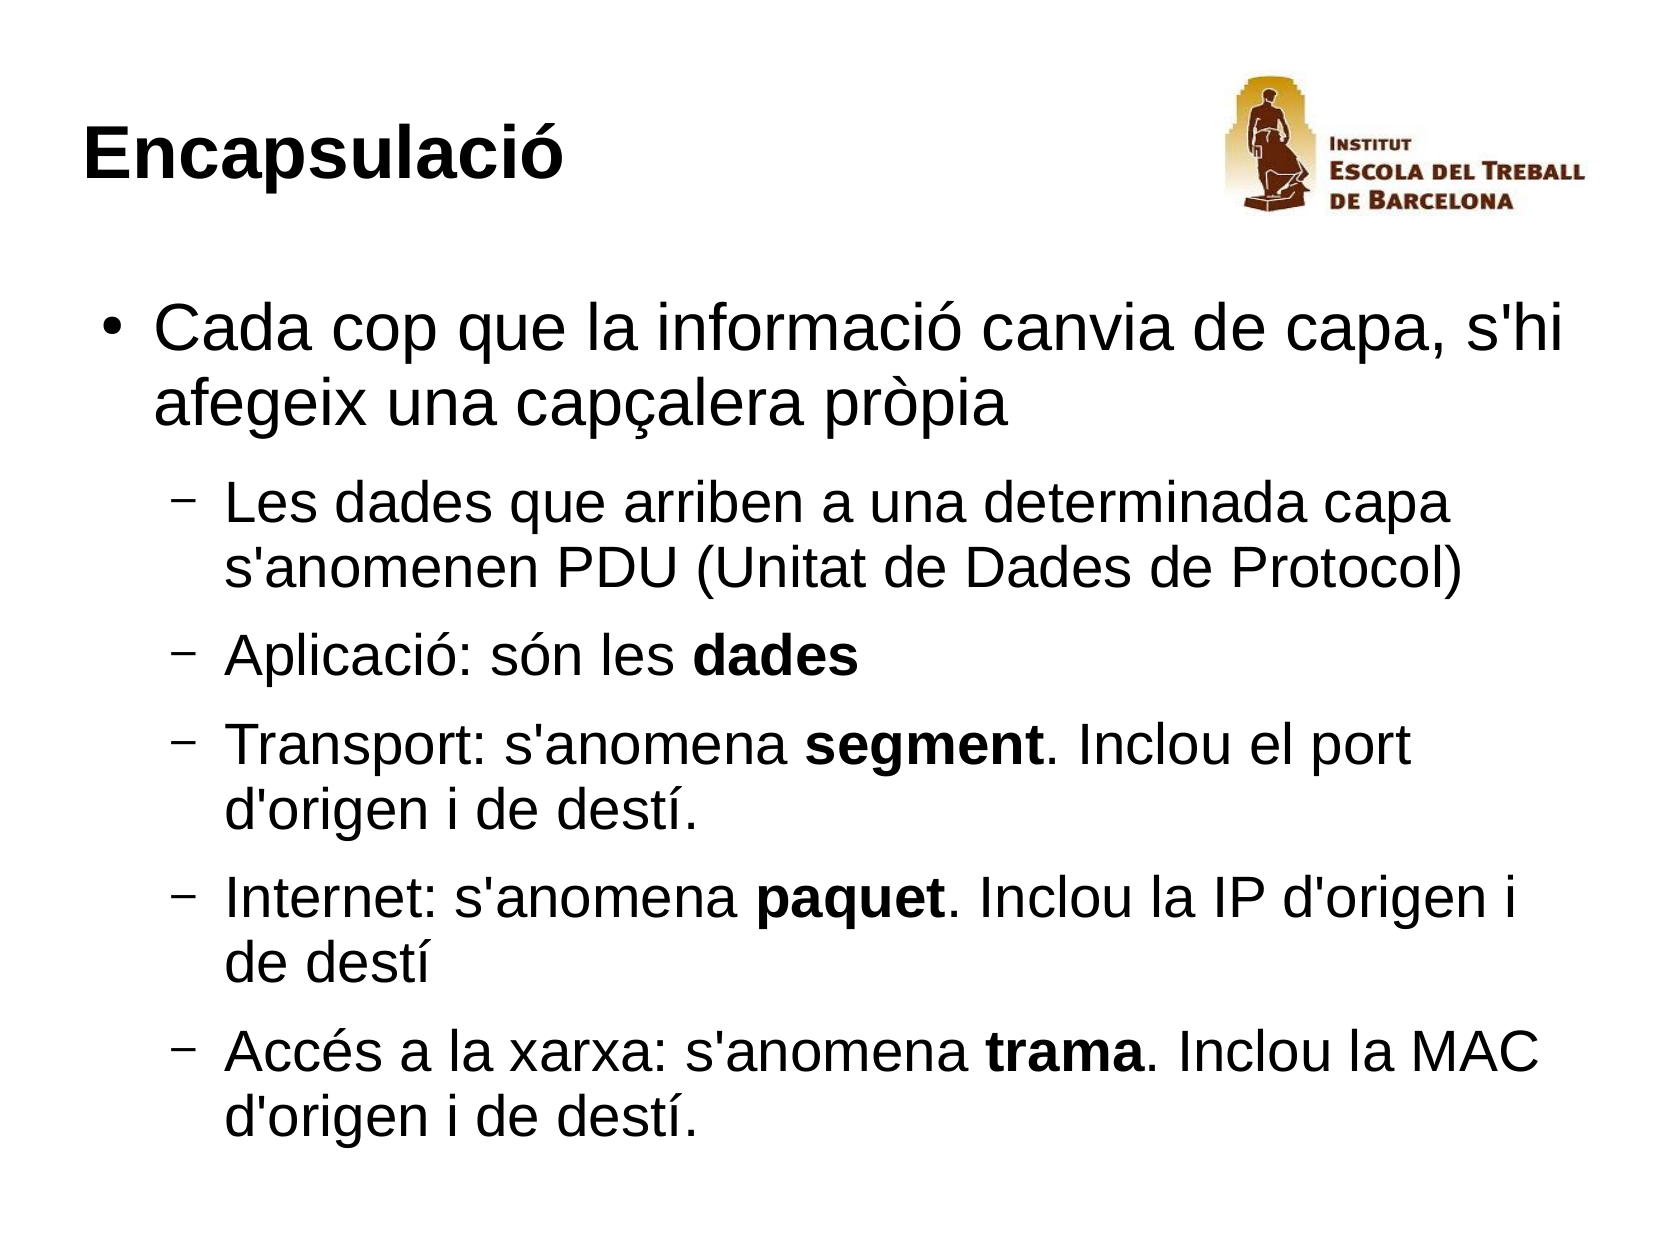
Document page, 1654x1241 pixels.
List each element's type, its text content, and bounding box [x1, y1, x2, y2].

title Encapsulació [82, 49, 1571, 257]
picture [1204, 70, 1595, 223]
list Cada cop que la informació canvia de capa, s'hi afegeix una capçalera pròpia Les dades que arriben a una determinada capa s'anomenen PDU (Unitat de Dades de Protocol) Aplicació: són les dades Transport: s'anomena segment. Inclou el port d'origen i de destí. Internet: s'anomena paquet. Inclou la IP d'origen i de destí Accés a la xarxa: s'anomena trama. Inclou la MAC d'origen i de destí. [82, 290, 1571, 1241]
